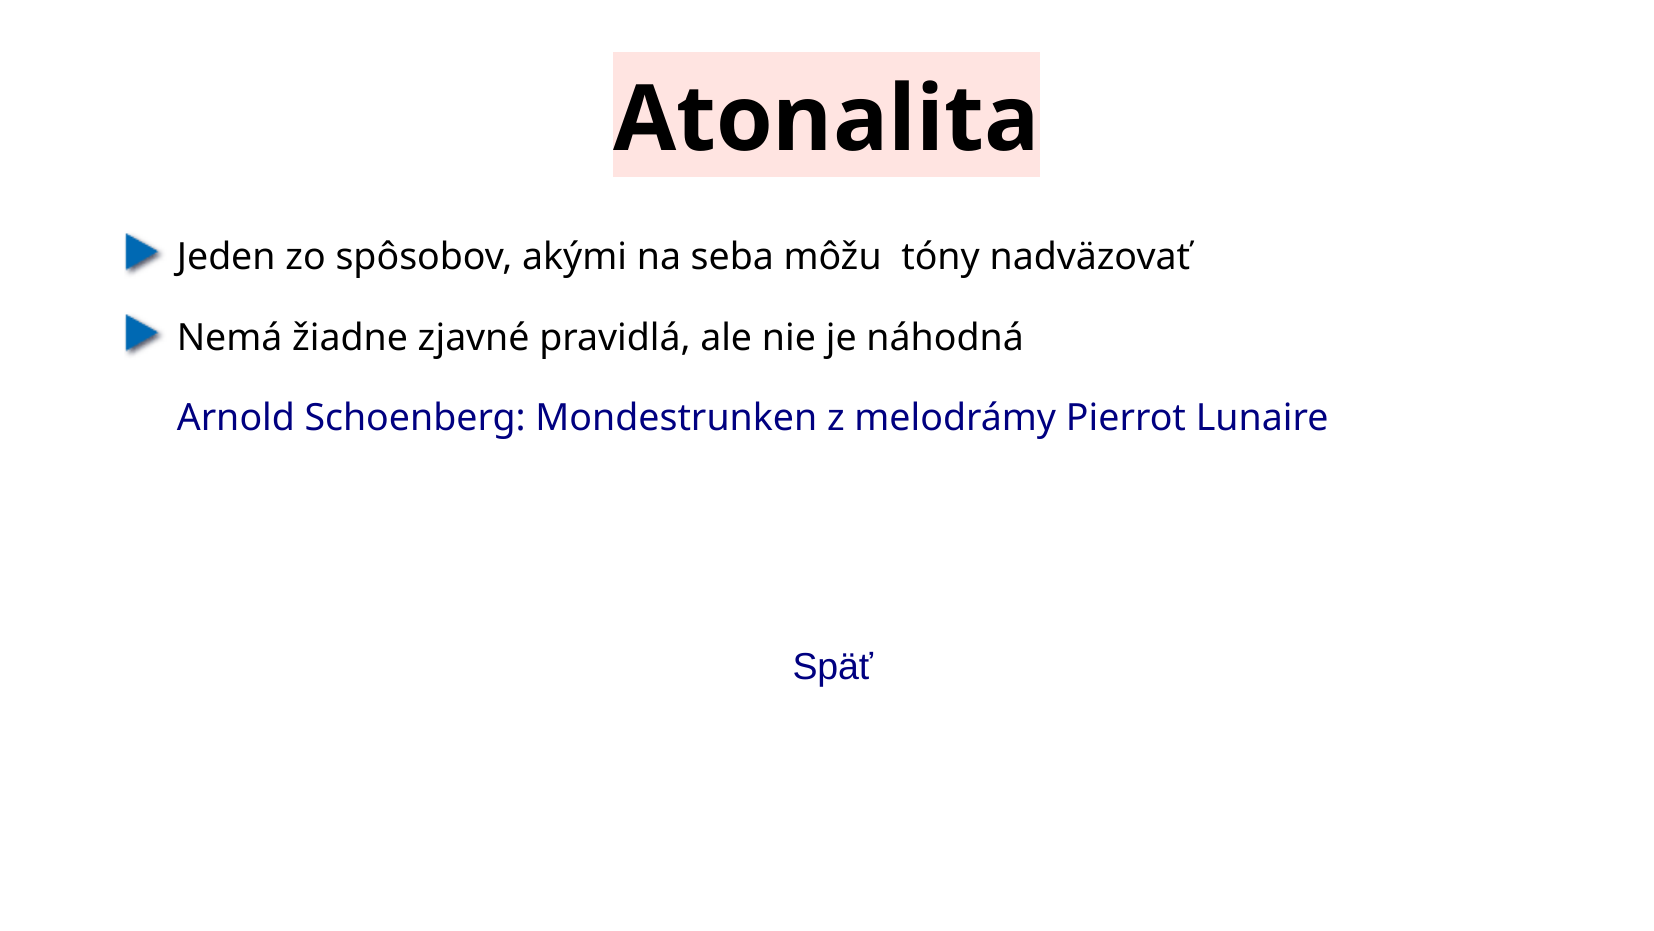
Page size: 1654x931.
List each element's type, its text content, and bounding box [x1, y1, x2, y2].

list Jeden zo spôsobov, akými na seba môžu tóny nadväzovať Nemá žiadne zjavné pravidlá, ale nie je náhodná Arnold Schoenberg: Mondestrunken z melodrámy Pierrot Lunaire [106, 229, 1595, 769]
text_box Späť [777, 637, 888, 695]
title Atonalita [82, 37, 1571, 193]
